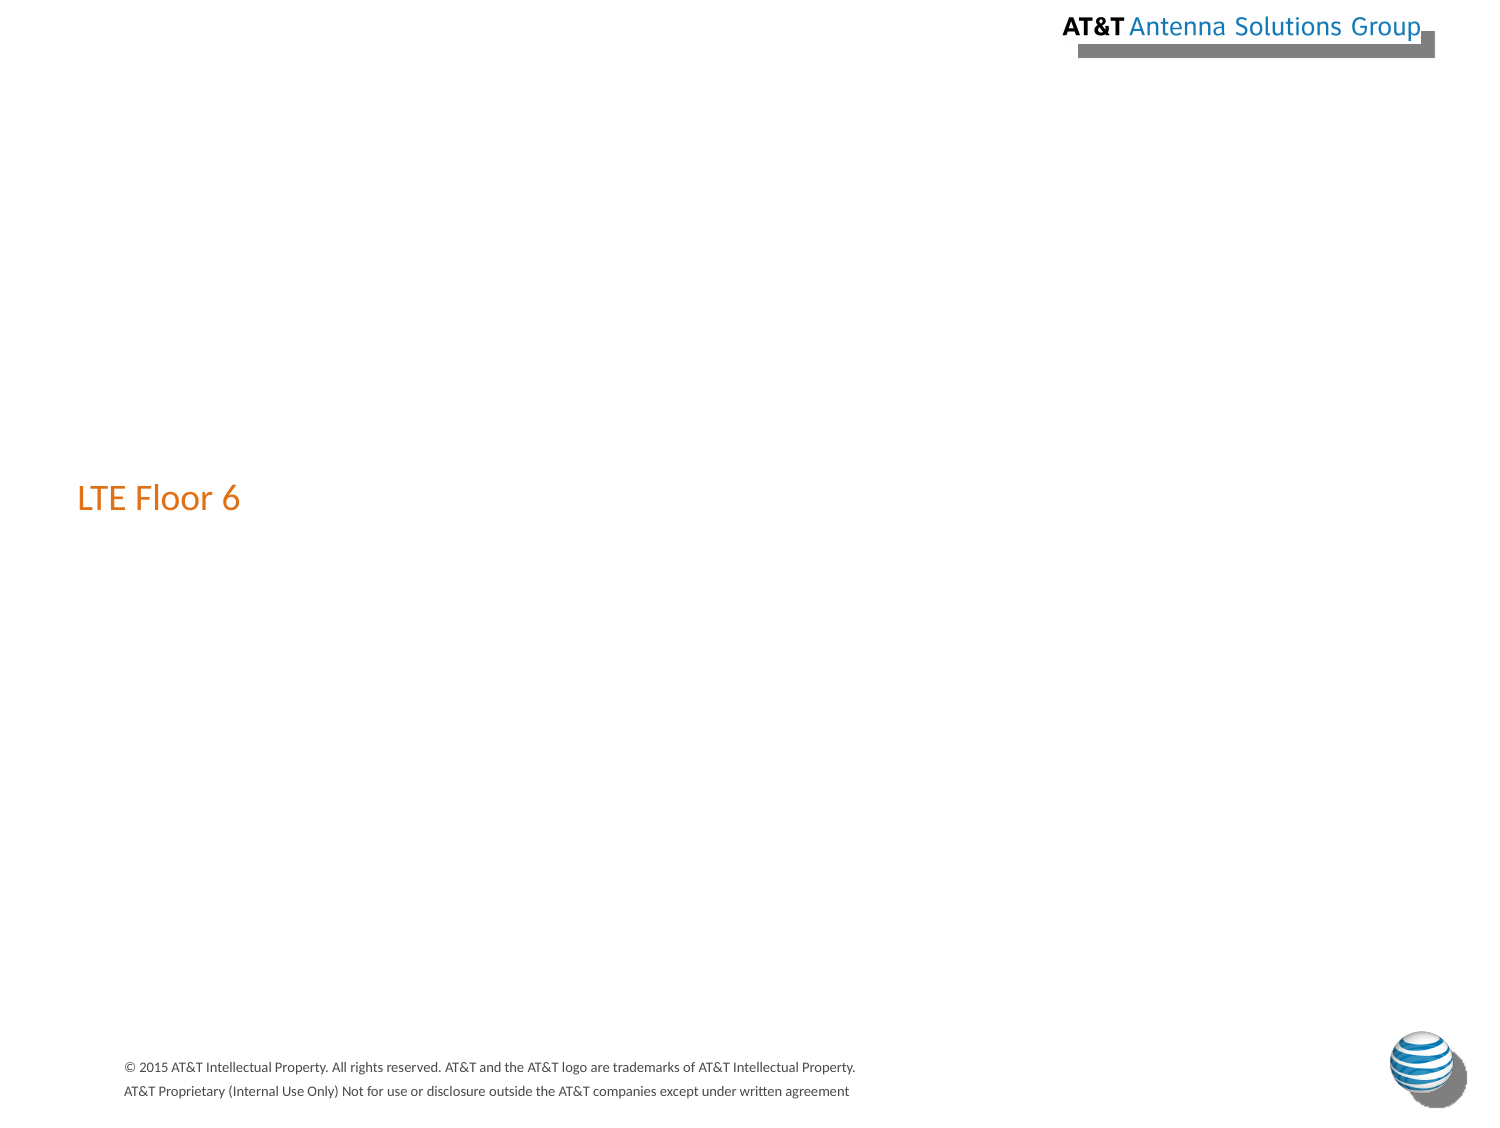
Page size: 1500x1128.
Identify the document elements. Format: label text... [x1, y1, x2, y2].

picture [1062, 15, 1421, 44]
text_box LTE Floor 6 [62, 468, 1500, 1128]
